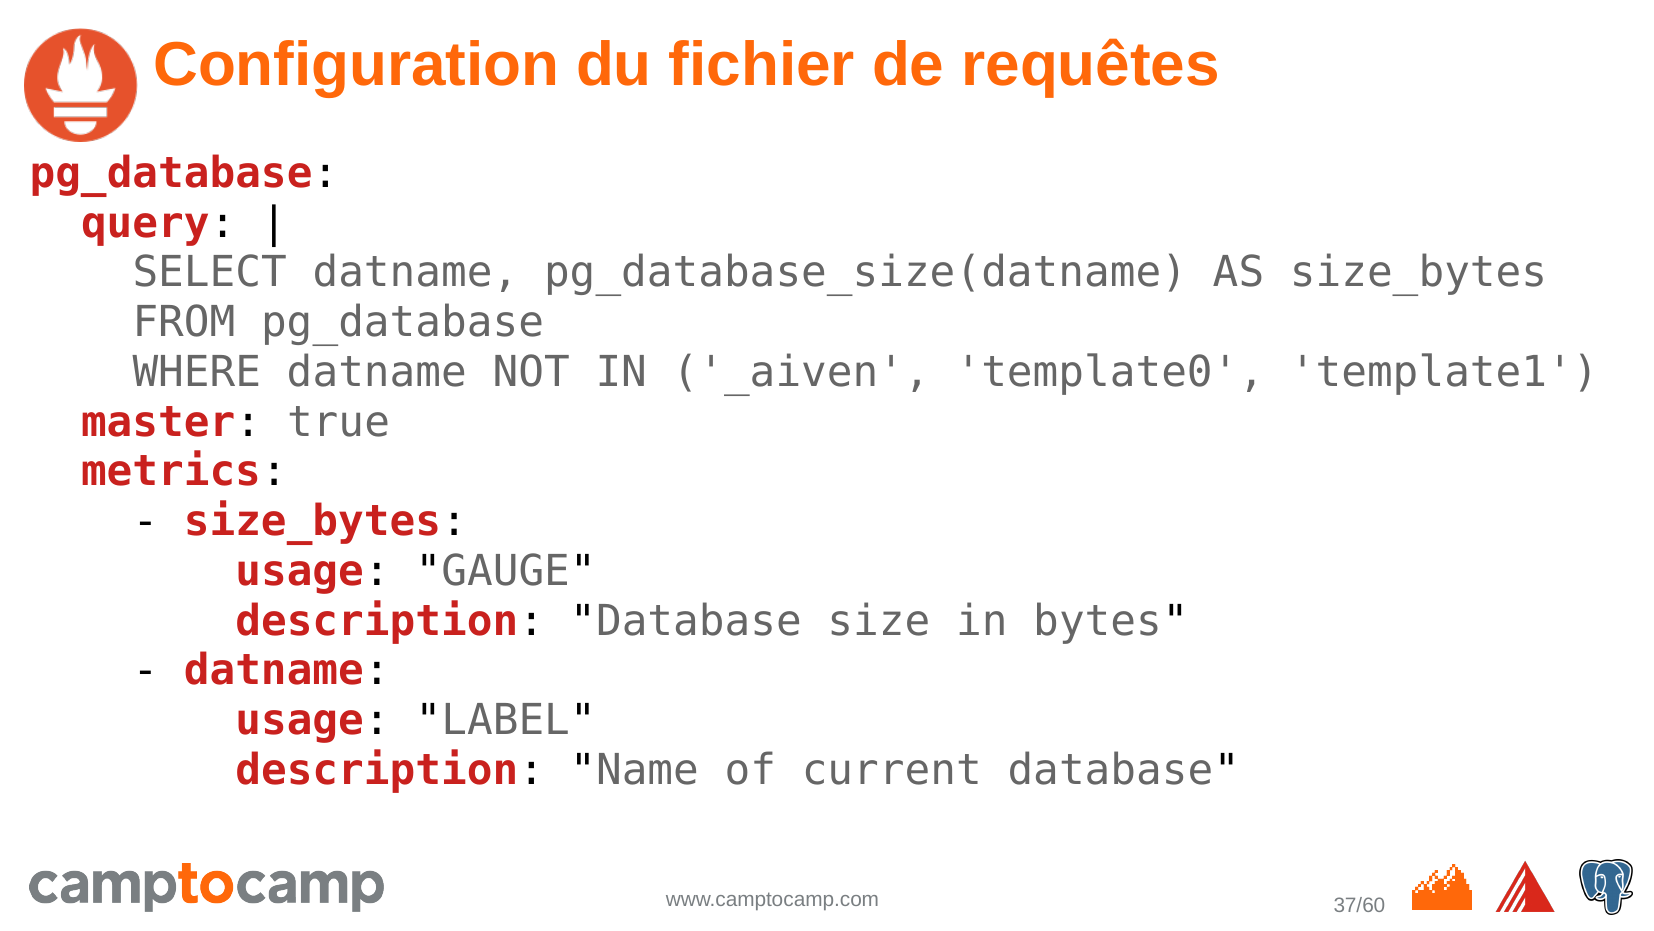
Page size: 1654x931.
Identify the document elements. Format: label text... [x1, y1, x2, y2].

title Configuration du fichier de requêtes [153, 29, 1625, 147]
picture [1495, 856, 1556, 917]
picture [1579, 859, 1633, 915]
list pg_database: query: | SELECT datname, pg_database_size(datname) AS size_bytes FROM pg_database WHERE datname NOT IN ('_aiven', 'template0', 'template1') master: true metrics: - size_bytes: usage: "GAUGE" description: "Database size in bytes" - datname: usage: "LABEL" description: "Name of current database" [29, 147, 1625, 849]
picture [24, 28, 139, 142]
picture [1412, 864, 1472, 910]
picture [29, 863, 384, 912]
